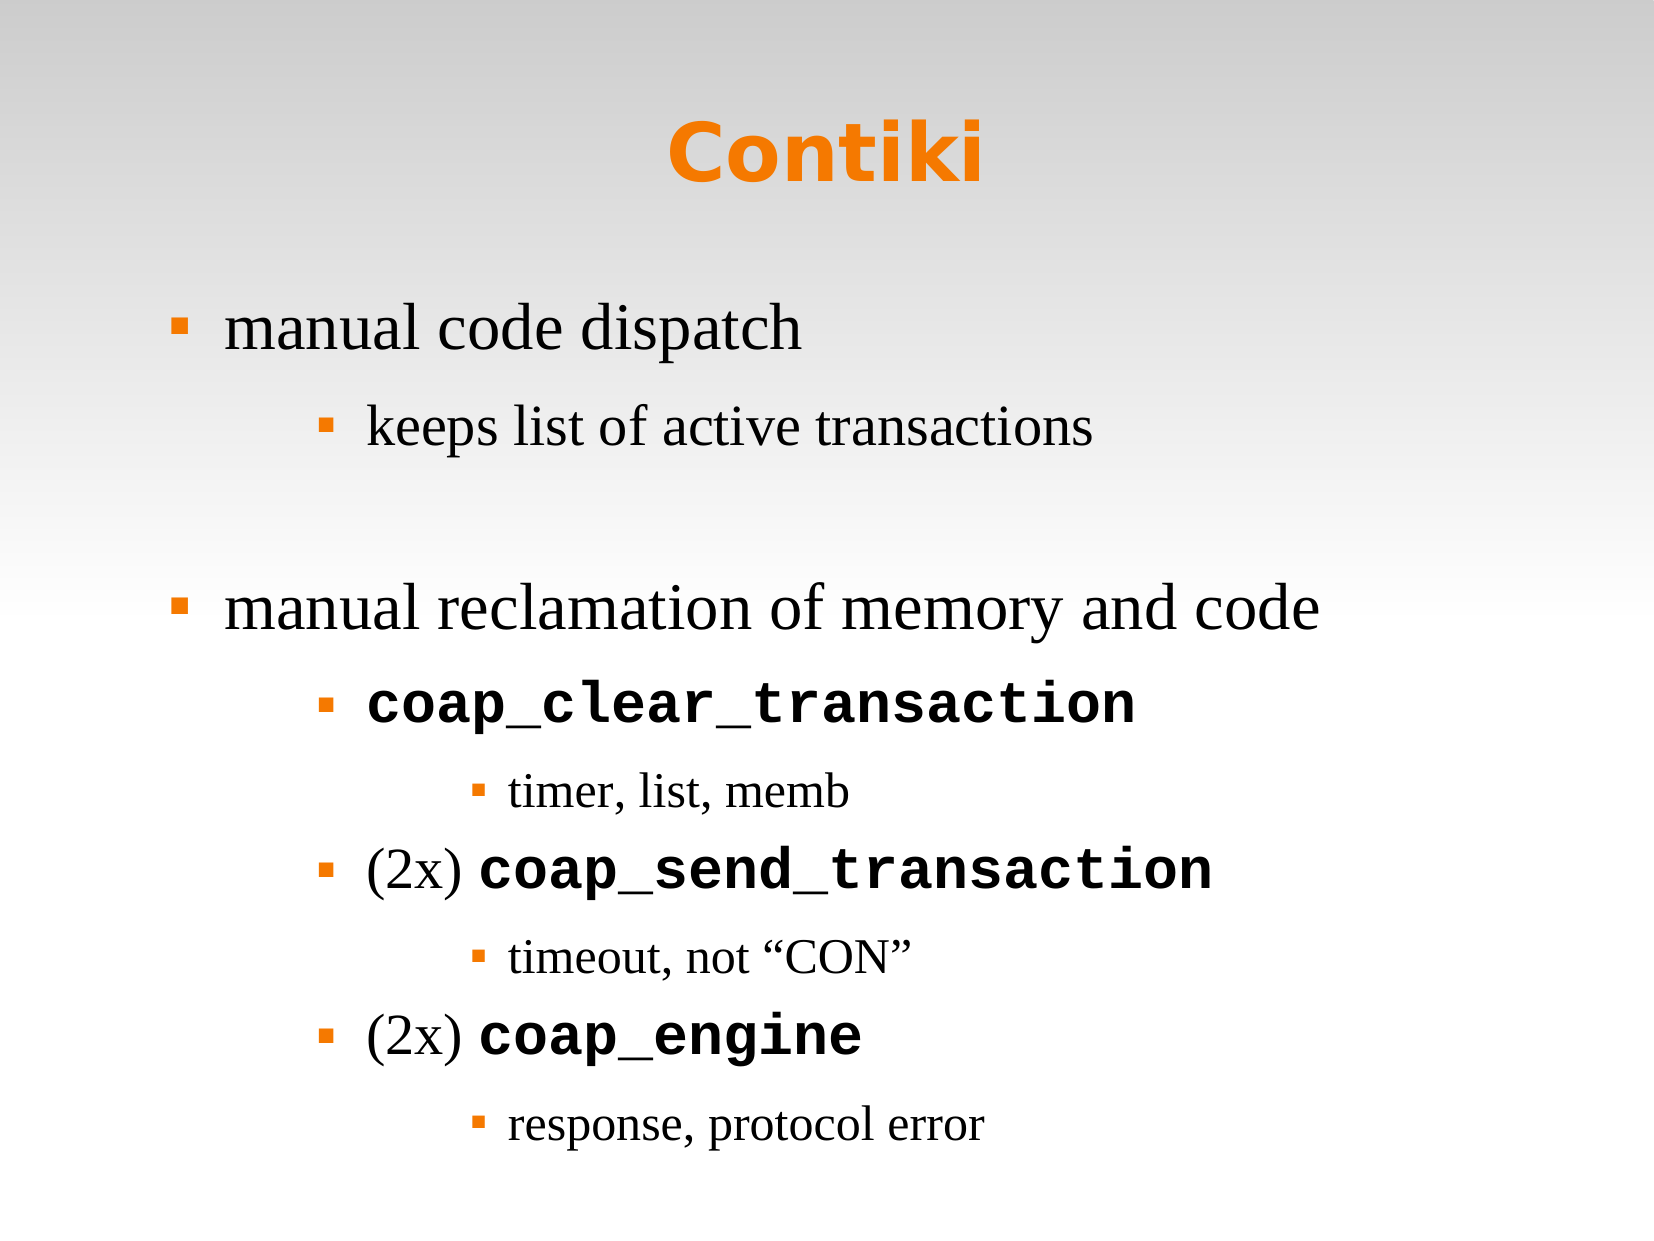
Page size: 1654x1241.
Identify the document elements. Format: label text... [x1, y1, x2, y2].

list manual code dispatch keeps list of active transactions manual reclamation of memory and code coap_clear_transaction timer, list, memb (2x) coap_send_transaction timeout, not “CON” (2x) coap_engine response, protocol error [82, 290, 1571, 1196]
title Contiki [82, 49, 1571, 257]
